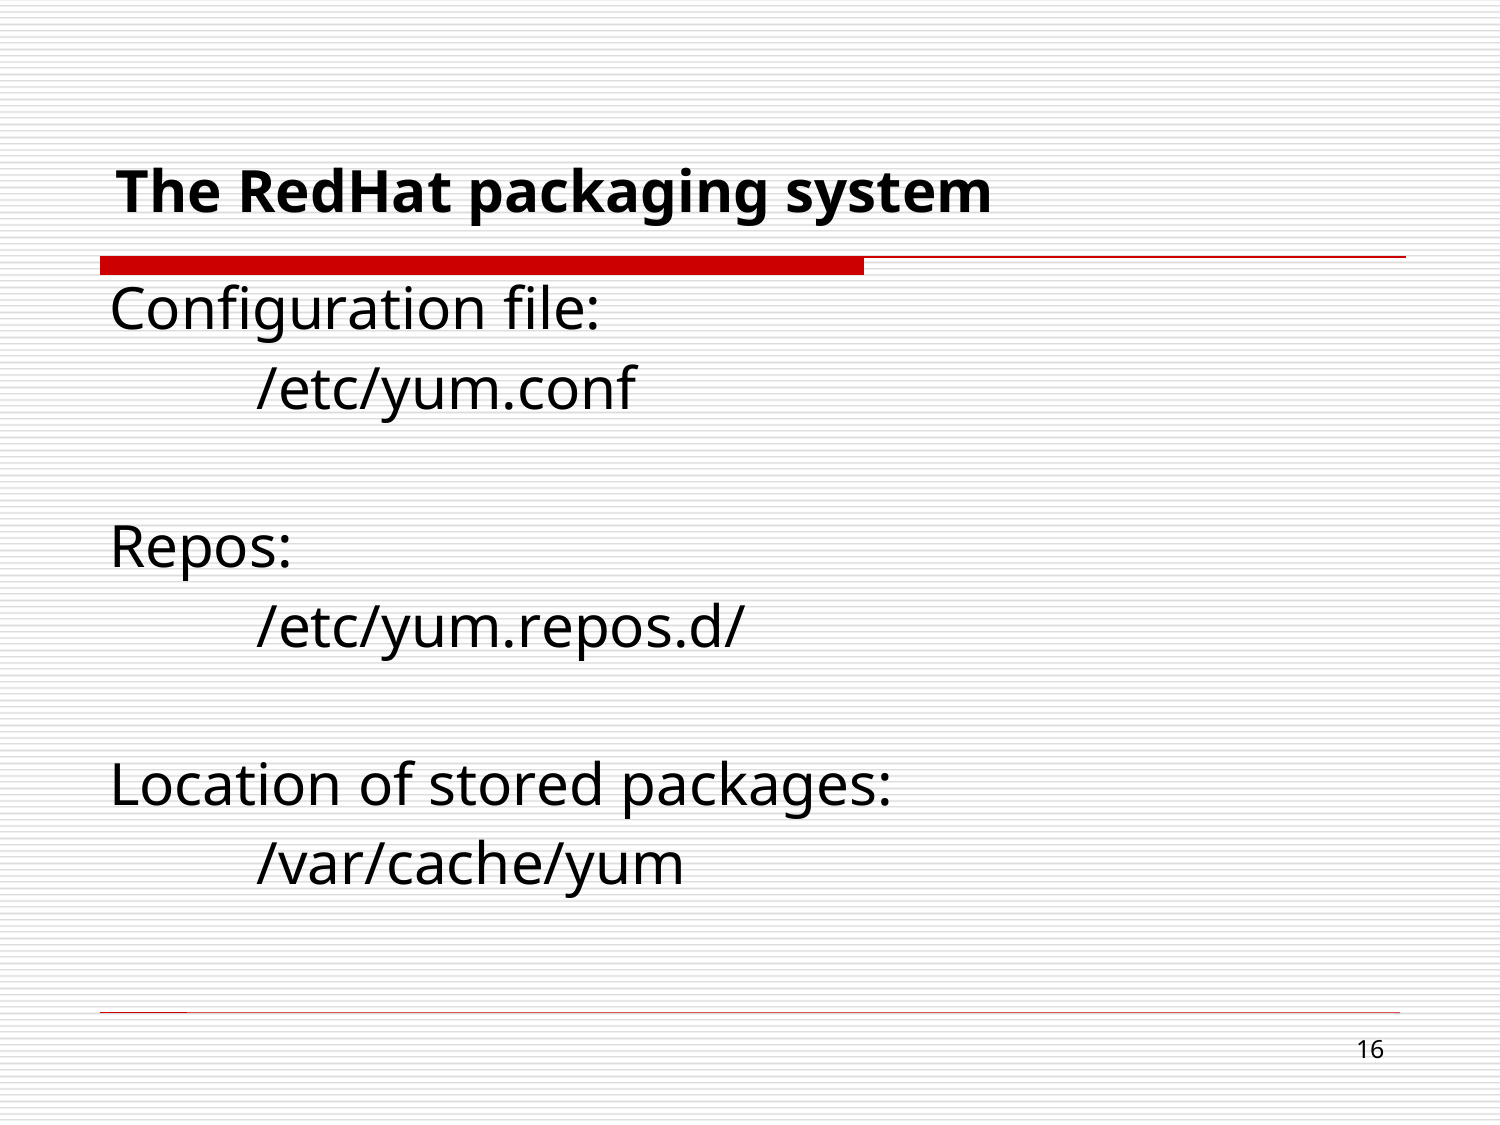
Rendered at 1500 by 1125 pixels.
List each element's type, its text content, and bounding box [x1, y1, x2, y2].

text_box Configuration file: /etc/yum.conf Repos: /etc/yum.repos.d/ Location of stored packages: /var/cache/yum [94, 147, 1477, 910]
picture [0, 0, 1500, 1125]
title The RedHat packaging system [100, 94, 1376, 147]
